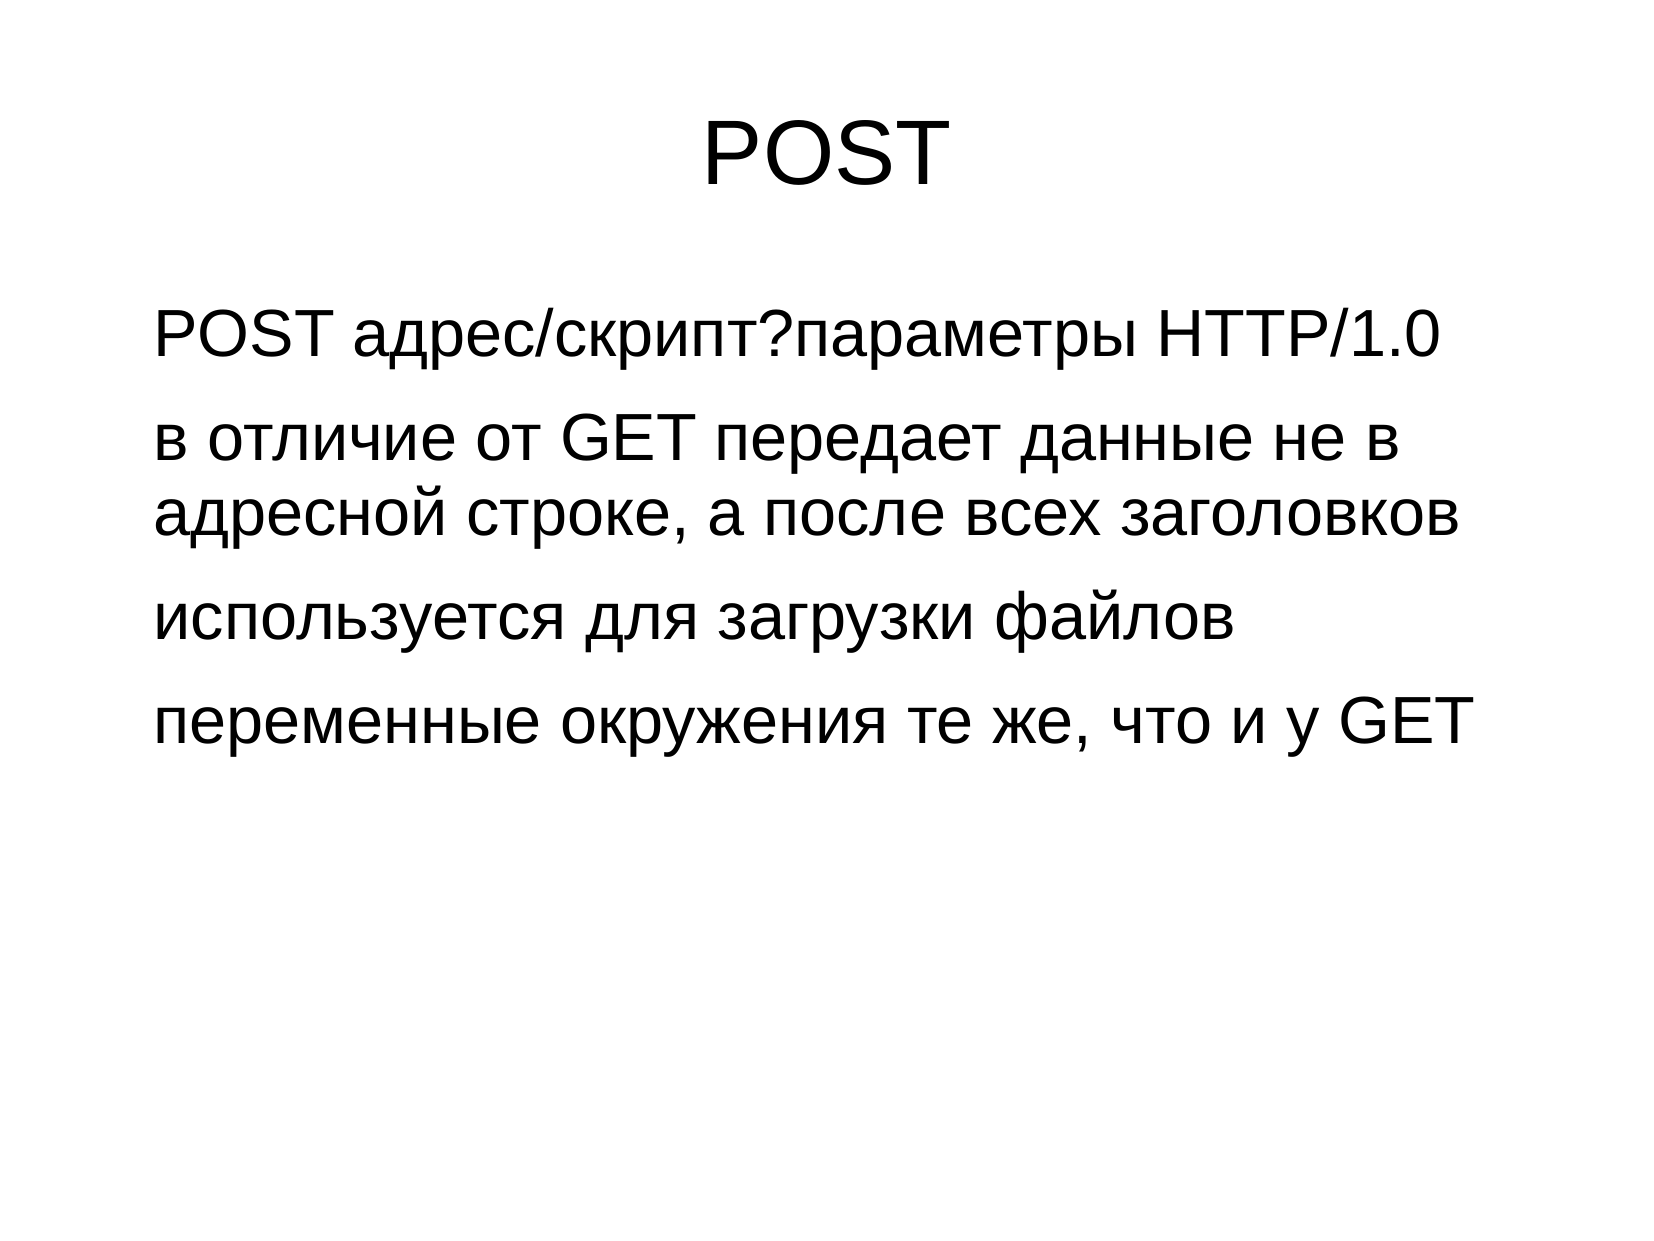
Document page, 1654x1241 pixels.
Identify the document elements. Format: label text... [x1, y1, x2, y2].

list POST адрес/скрипт?параметры HTTP/1.0 в отличие от GET передает данные не в адресной строке, а после всех заголовков используется для загрузки файлов переменные окружения те же, что и у GET [82, 296, 1571, 1115]
title POST [82, 49, 1571, 257]
